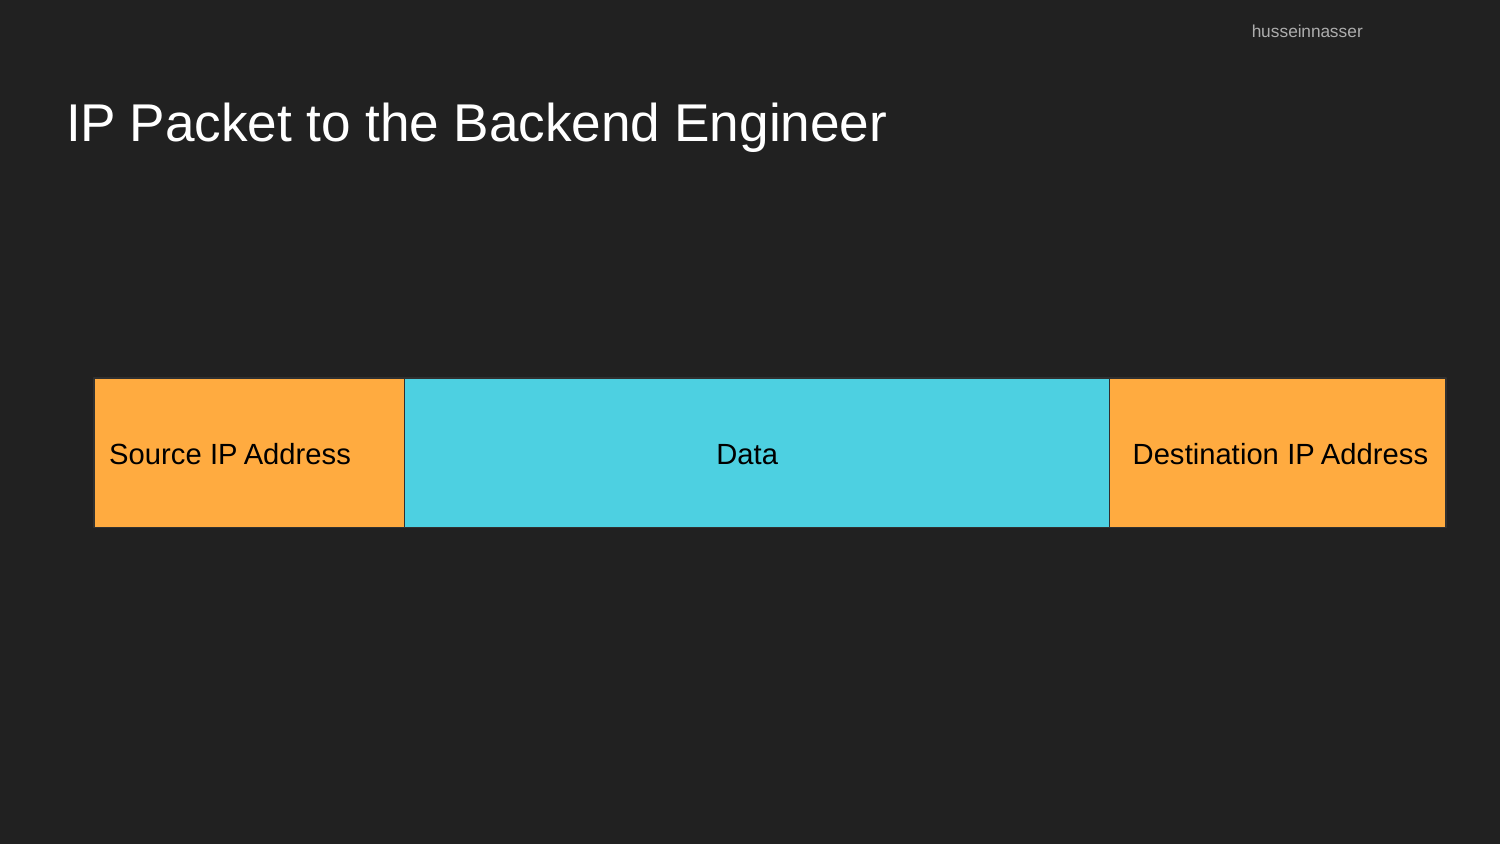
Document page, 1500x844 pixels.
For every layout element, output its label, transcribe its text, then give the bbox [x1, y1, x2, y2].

text_box Data [404, 378, 1110, 528]
text_box Source IP Address [1110, 378, 1446, 528]
text_box Destination IP Address [1117, 420, 1459, 486]
title IP Packet to the Backend Engineer [51, 72, 1449, 167]
text_box Source IP Address [94, 378, 404, 528]
subtitle husseinnasser [1236, 11, 1492, 53]
